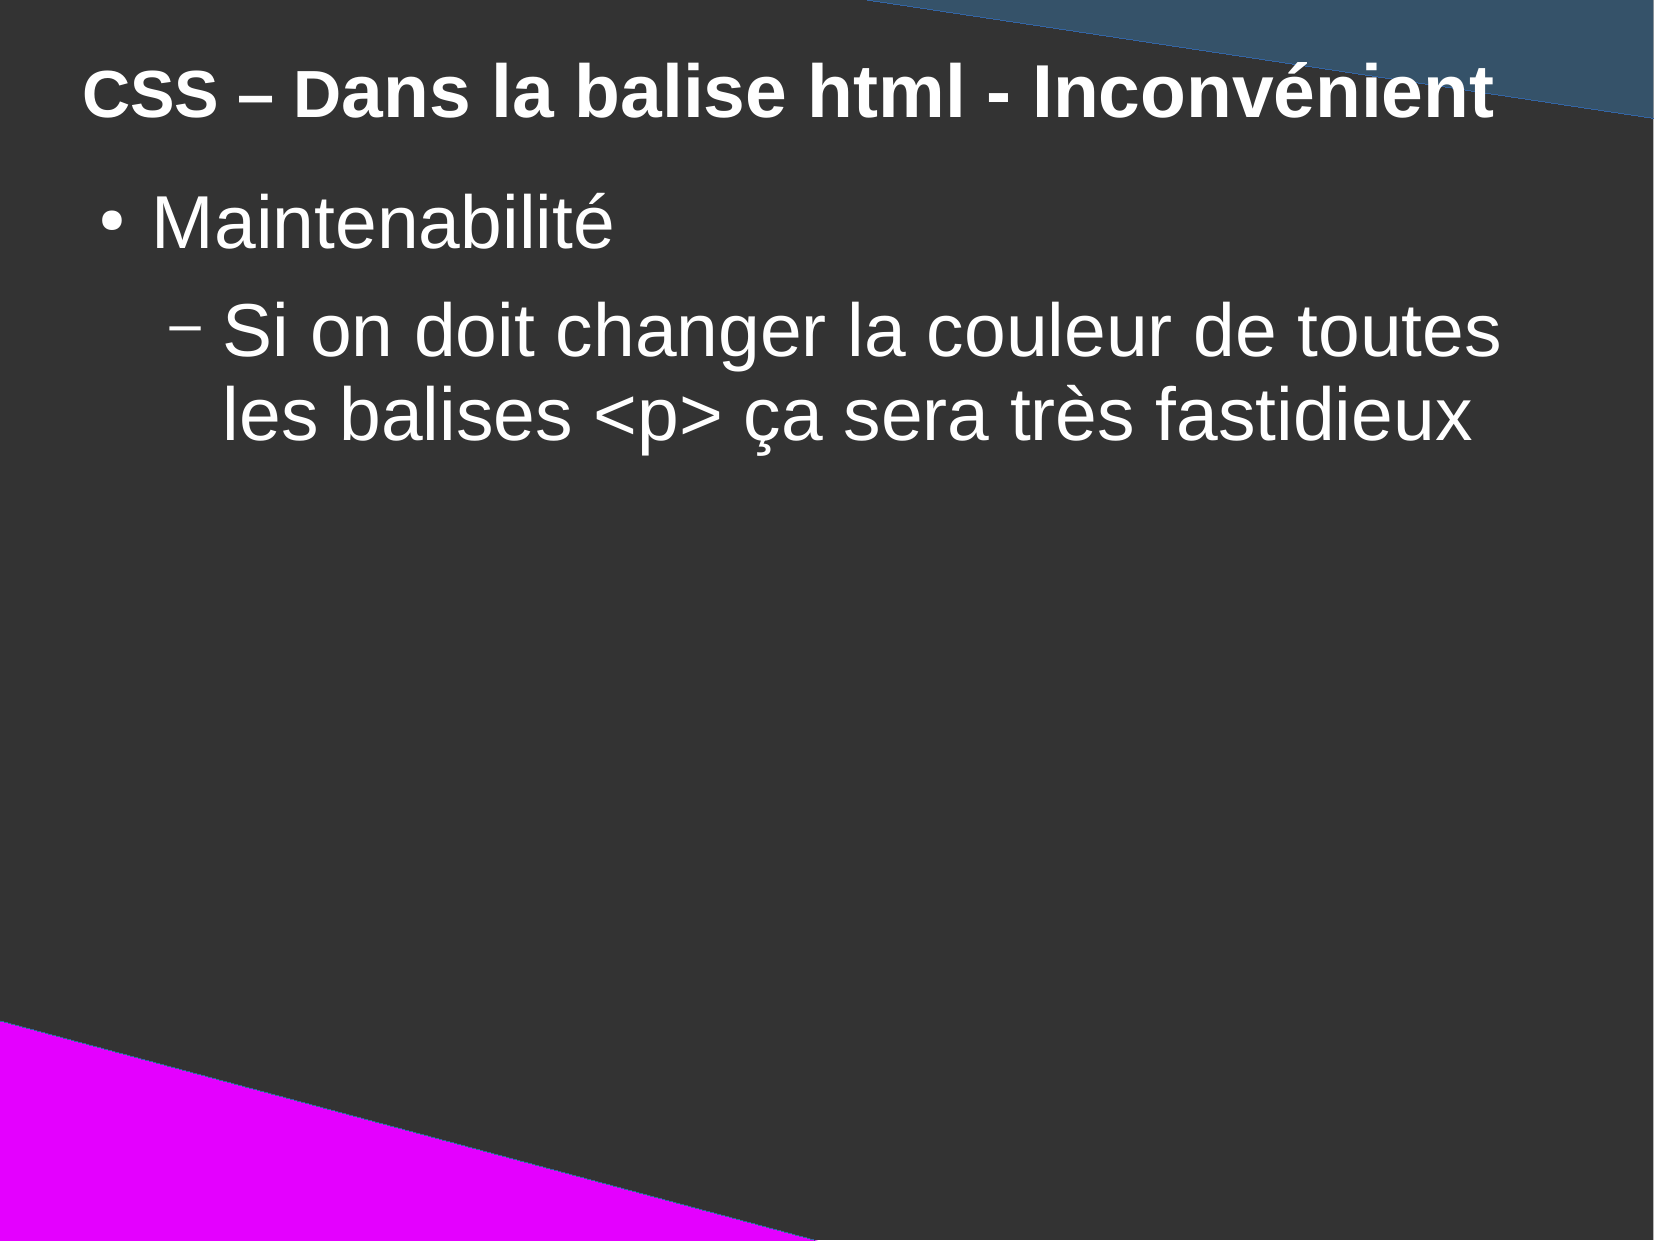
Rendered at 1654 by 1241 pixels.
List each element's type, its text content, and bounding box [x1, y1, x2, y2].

title CSS – Dans la balise html - Inconvénient [82, 49, 1571, 153]
text_box [0, 1020, 819, 1241]
text_box [867, 0, 1654, 119]
list Maintenabilité Si on doit changer la couleur de toutes les balises <p> ça sera très fastidieux [81, 180, 1606, 946]
